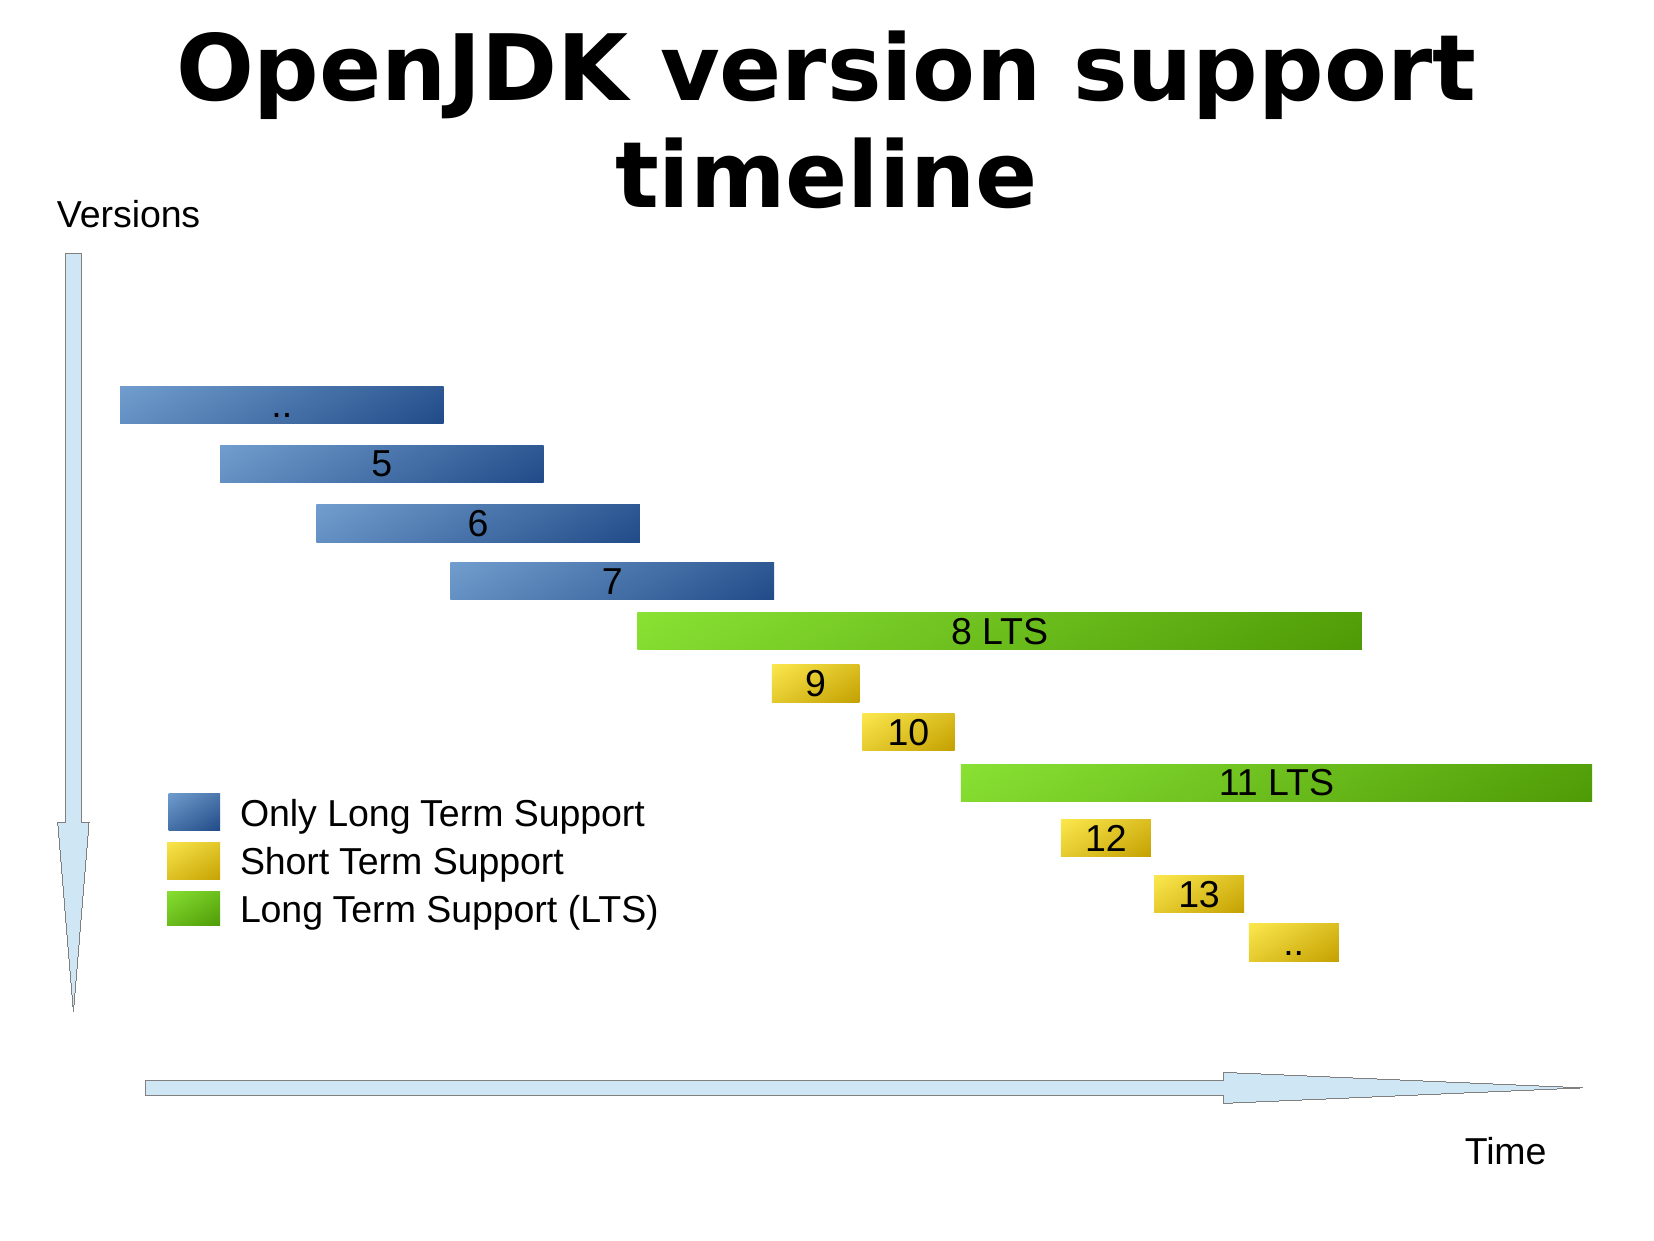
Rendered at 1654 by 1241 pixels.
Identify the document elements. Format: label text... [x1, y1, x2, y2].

text_box Versions [42, 185, 216, 245]
text_box 11 LTS [960, 764, 1593, 802]
text_box Only Long Term Support Short Term Support Long Term Support (LTS) [225, 784, 824, 943]
text_box [168, 793, 221, 831]
text_box 10 [862, 713, 955, 751]
text_box .. [120, 386, 444, 424]
text_box Time [1449, 1123, 1562, 1183]
text_box 13 [1154, 875, 1245, 913]
text_box 5 [220, 445, 544, 483]
text_box 7 [450, 562, 775, 600]
title OpenJDK version support timeline [82, 15, 1571, 230]
text_box .. [1248, 923, 1339, 962]
text_box [167, 842, 221, 880]
text_box [167, 891, 221, 926]
text_box [145, 1072, 1583, 1104]
text_box 6 [316, 504, 640, 543]
text_box [57, 253, 90, 1012]
text_box 12 [1060, 819, 1151, 857]
text_box 8 LTS [637, 612, 1362, 650]
text_box 9 [771, 664, 860, 703]
